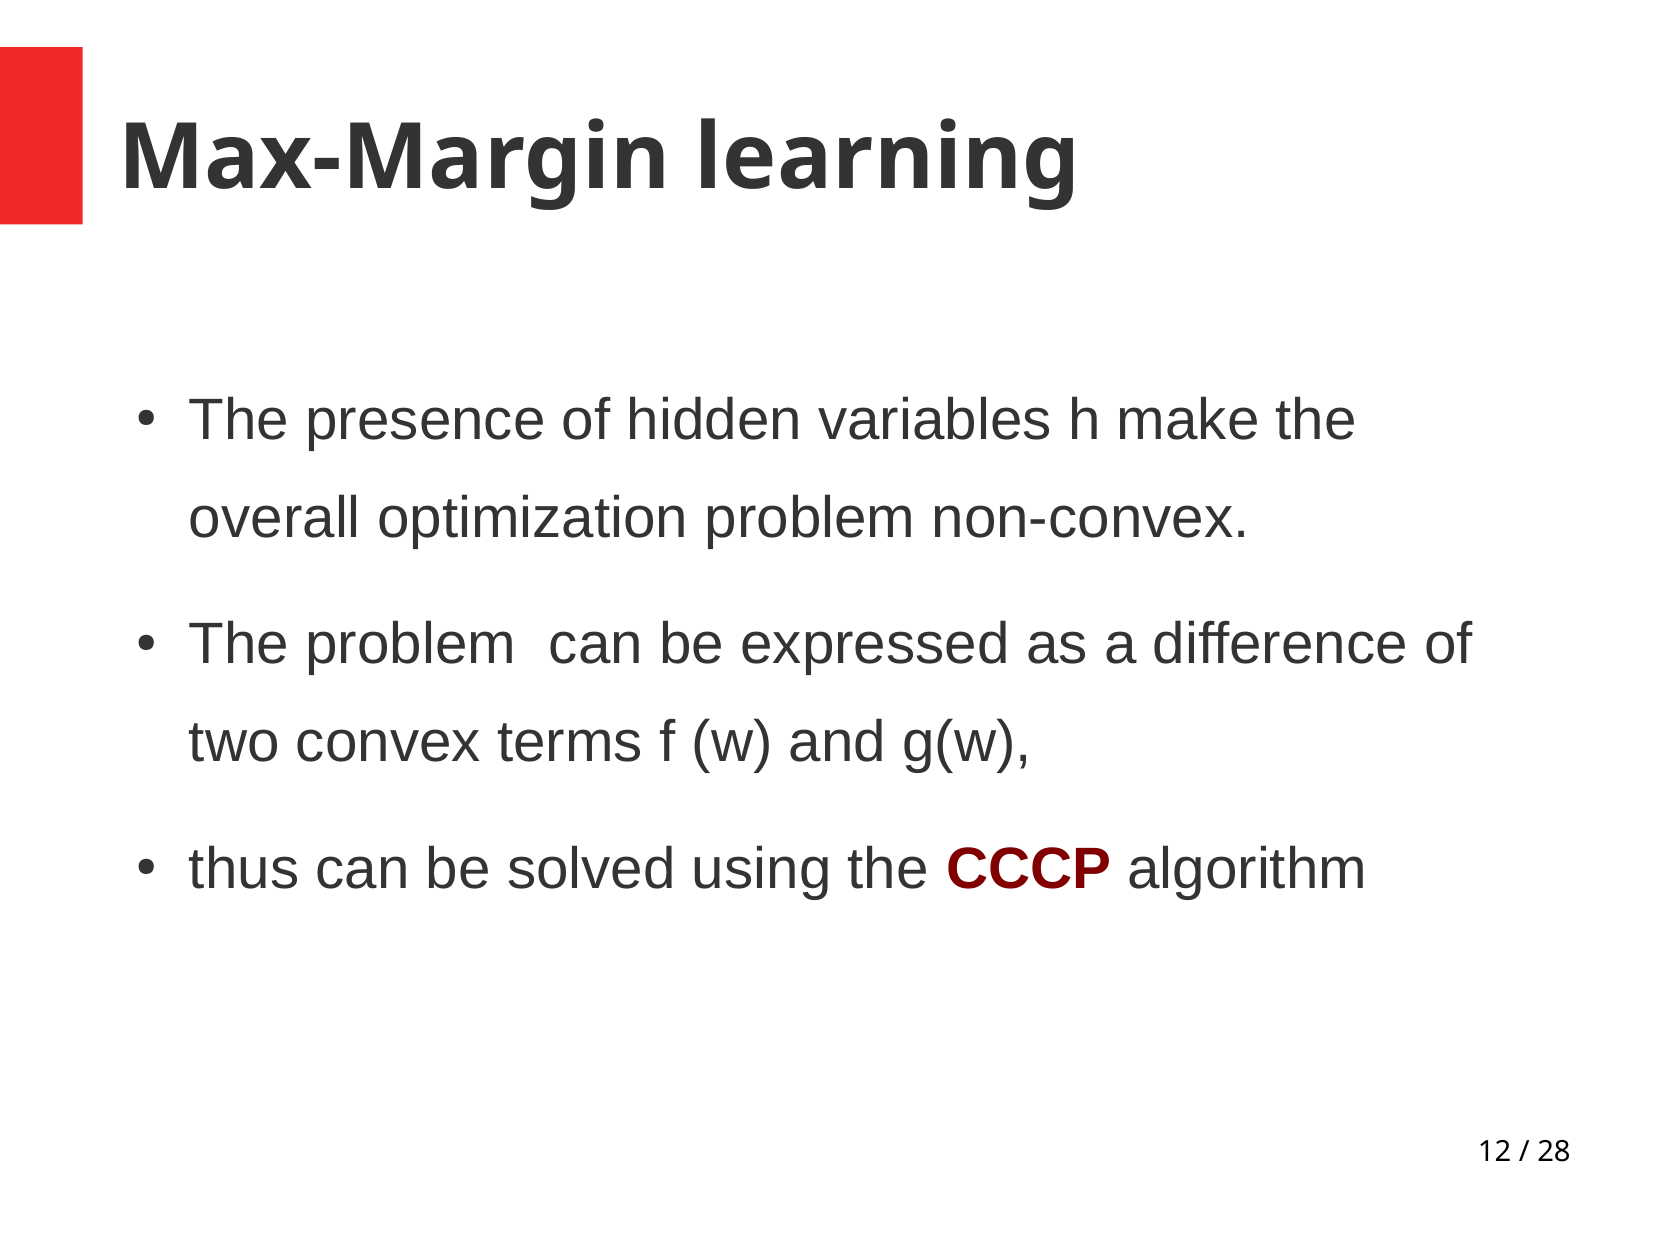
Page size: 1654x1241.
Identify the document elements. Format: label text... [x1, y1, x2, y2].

list The presence of hidden variables h make the overall optimization problem non-convex. The problem can be expressed as a difference of two convex terms f (w) and g(w), thus can be solved using the CCCP algorithm [118, 354, 1536, 1074]
title Max-Margin learning [118, 49, 1571, 257]
